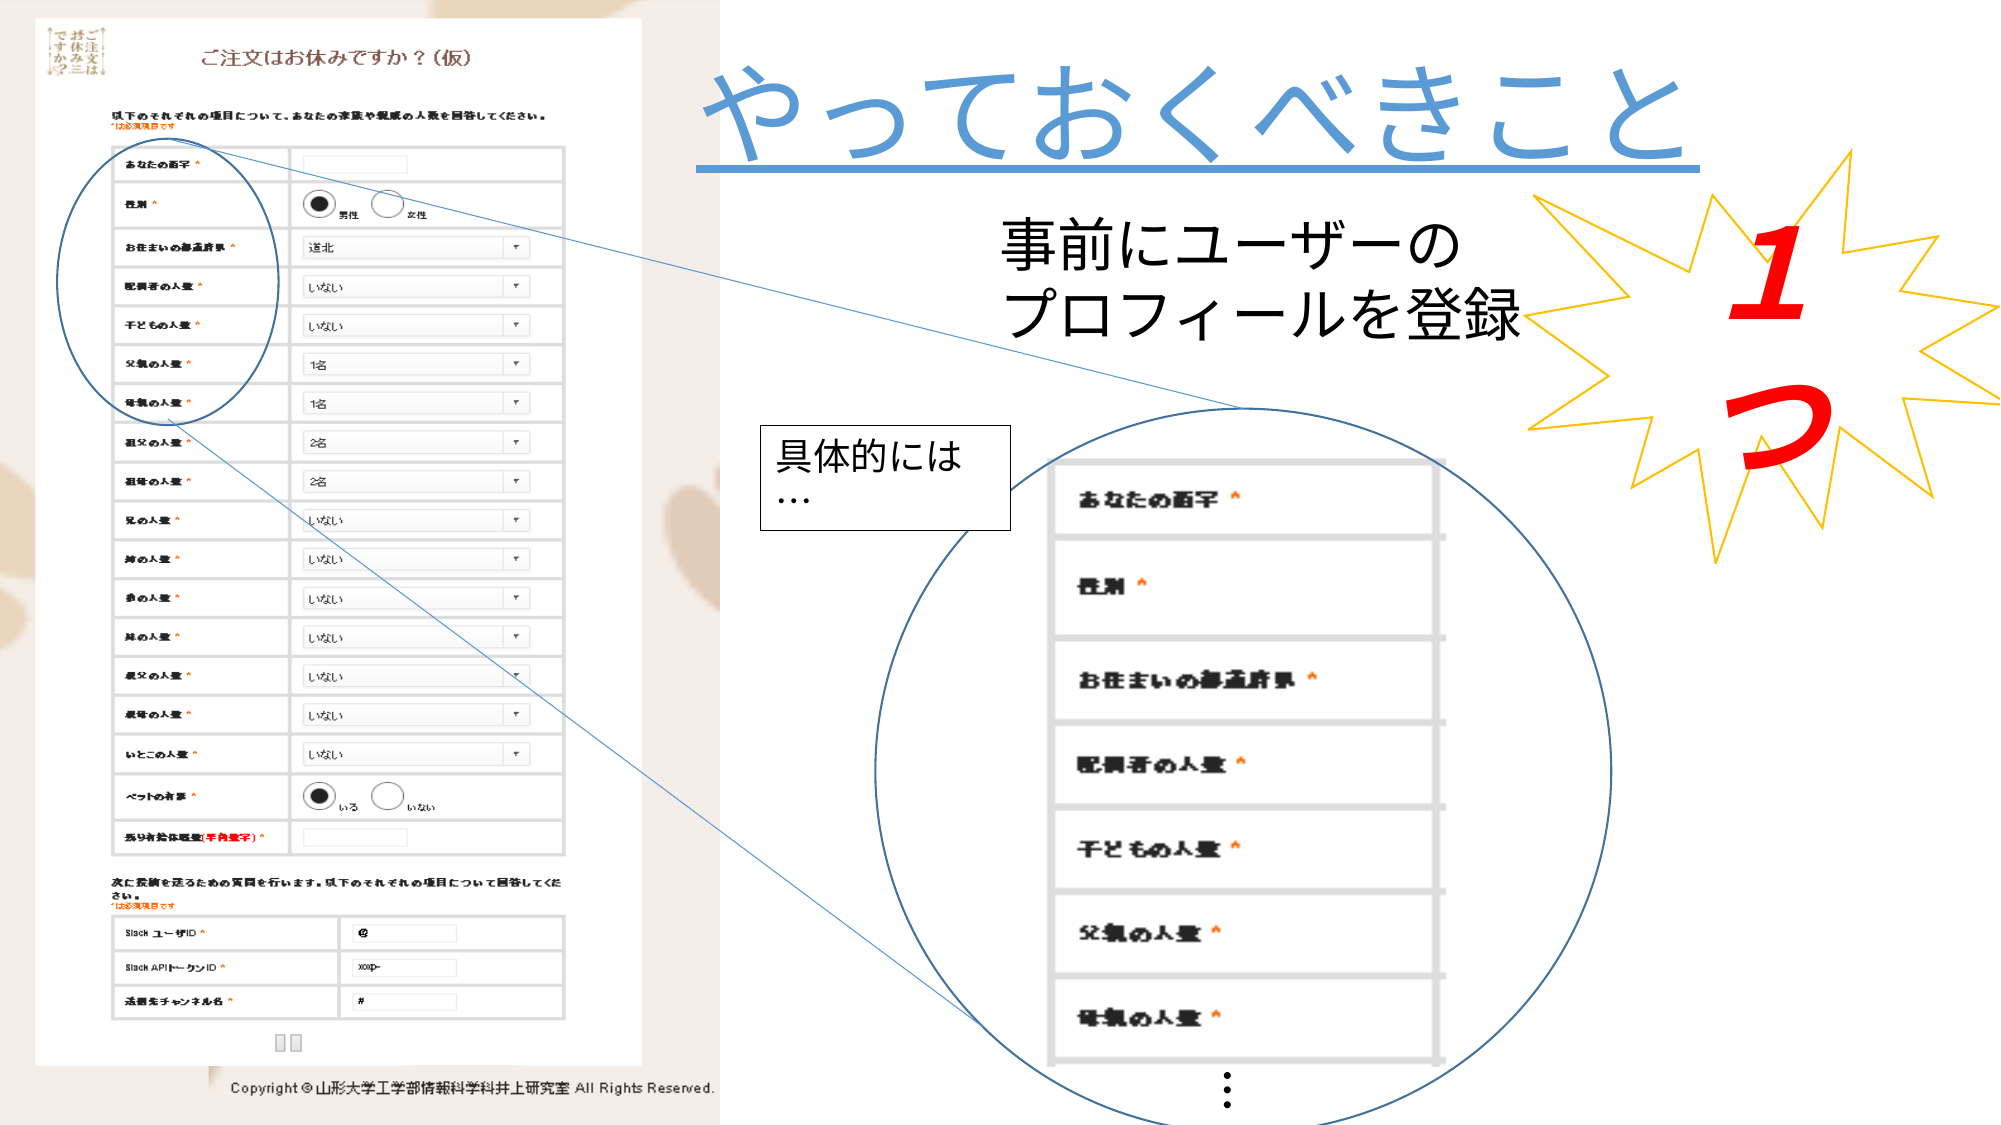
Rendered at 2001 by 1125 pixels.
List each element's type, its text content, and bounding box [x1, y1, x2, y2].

text_box やっておくべきこと [681, 36, 1715, 187]
picture [59, 140, 277, 424]
text_box １つ [1533, 195, 1544, 200]
picture [1040, 448, 1447, 1067]
picture [1040, 448, 1072, 467]
text_box 事前にユーザーの プロフィールを登録 [984, 200, 1559, 356]
text_box 具体的には… [760, 425, 1011, 531]
picture [0, 0, 720, 1125]
text_box １つ [1529, 151, 2000, 562]
picture [180, 153, 720, 829]
text_box … [1205, 1055, 1291, 1125]
picture [1415, 448, 1447, 467]
